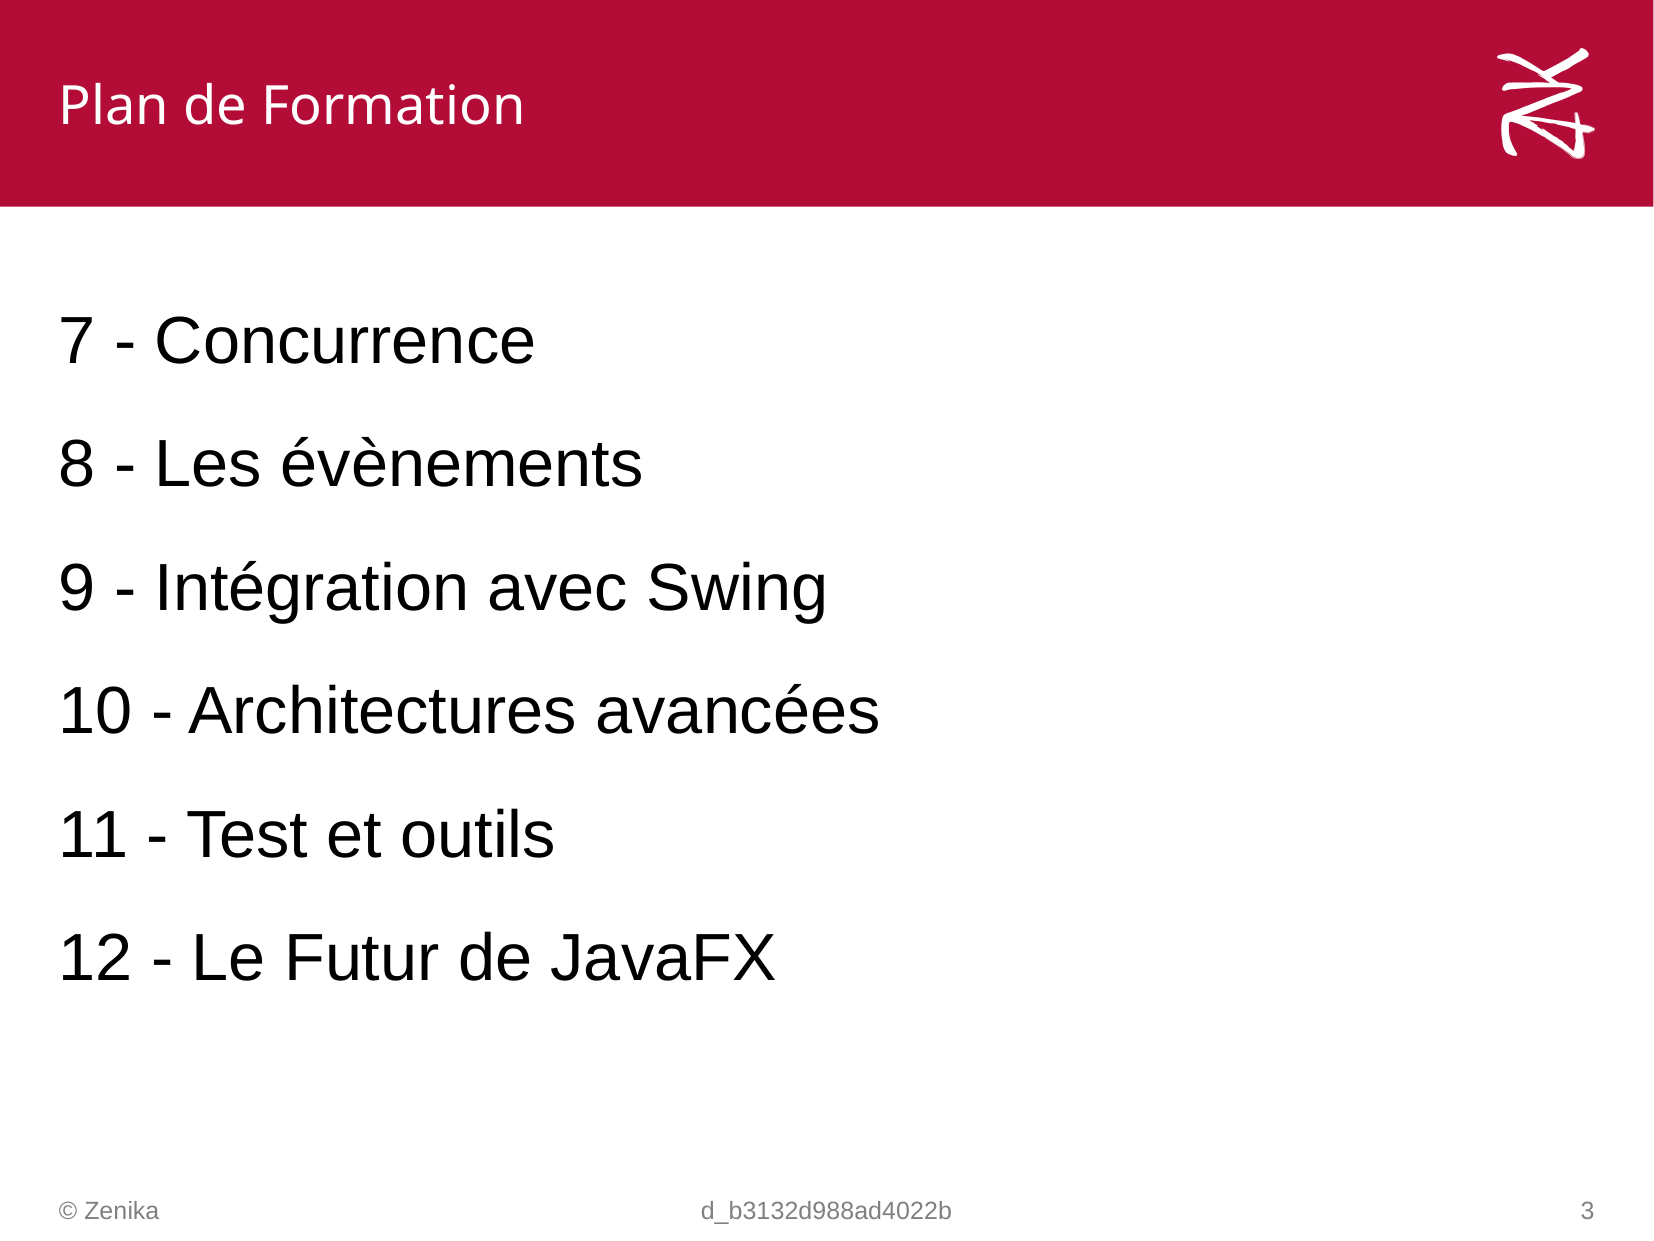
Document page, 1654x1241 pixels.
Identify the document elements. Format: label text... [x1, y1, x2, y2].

list 7 - Concurrence 8 - Les évènements 9 - Intégration avec Swing 10 - Architectures avancées 11 - Test et outils 12 - Le Futur de JavaFX [59, 265, 1595, 986]
title Plan de Formation [59, 29, 1595, 178]
